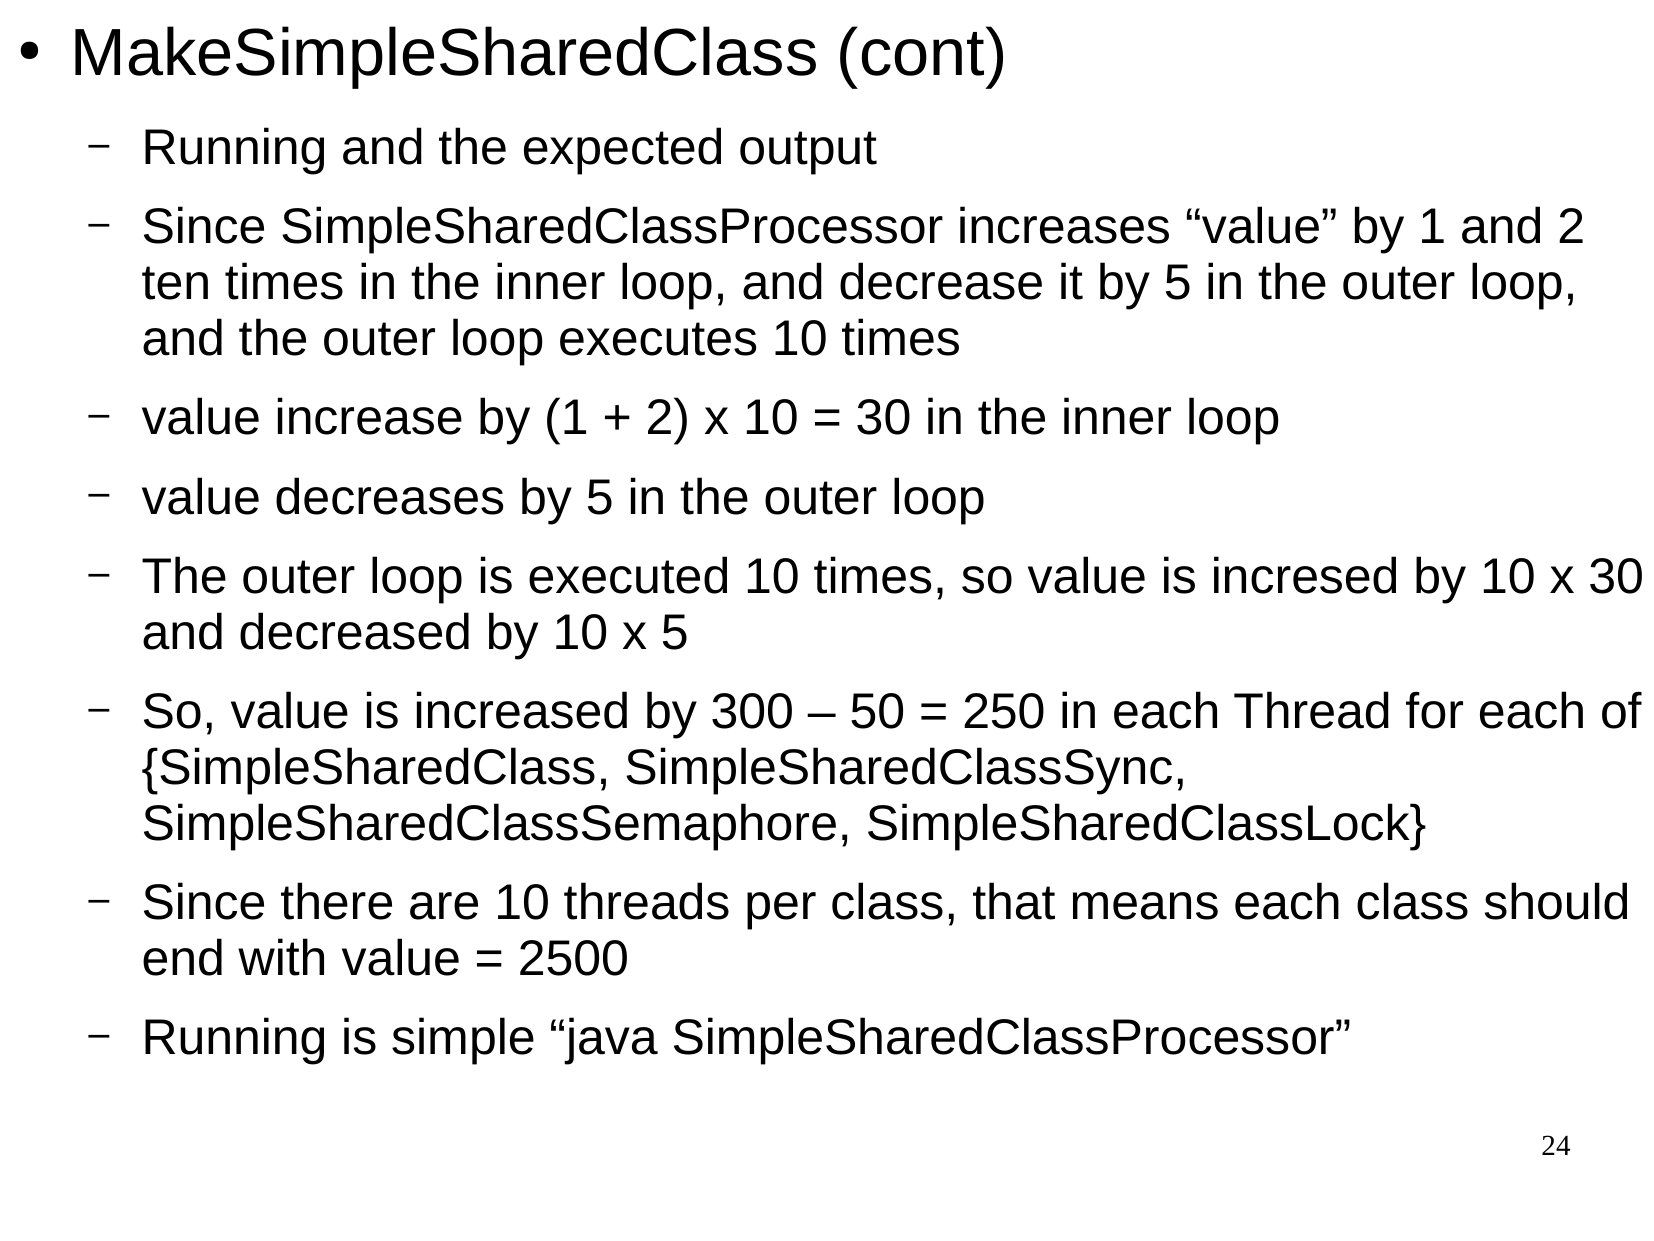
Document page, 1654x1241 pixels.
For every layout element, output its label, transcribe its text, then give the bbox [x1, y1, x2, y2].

list MakeSimpleSharedClass (cont) Running and the expected output Since SimpleSharedClassProcessor increases “value” by 1 and 2 ten times in the inner loop, and decrease it by 5 in the outer loop, and the outer loop executes 10 times value increase by (1 + 2) x 10 = 30 in the inner loop value decreases by 5 in the outer loop The outer loop is executed 10 times, so value is incresed by 10 x 30 and decreased by 10 x 5 So, value is increased by 300 – 50 = 250 in each Thread for each of {SimpleSharedClass, SimpleSharedClassSync, SimpleSharedClassSemaphore, SimpleSharedClassLock} Since there are 10 threads per class, that means each class should end with value = 2500 Running is simple “java SimpleSharedClassProcessor” [0, 15, 1654, 1239]
